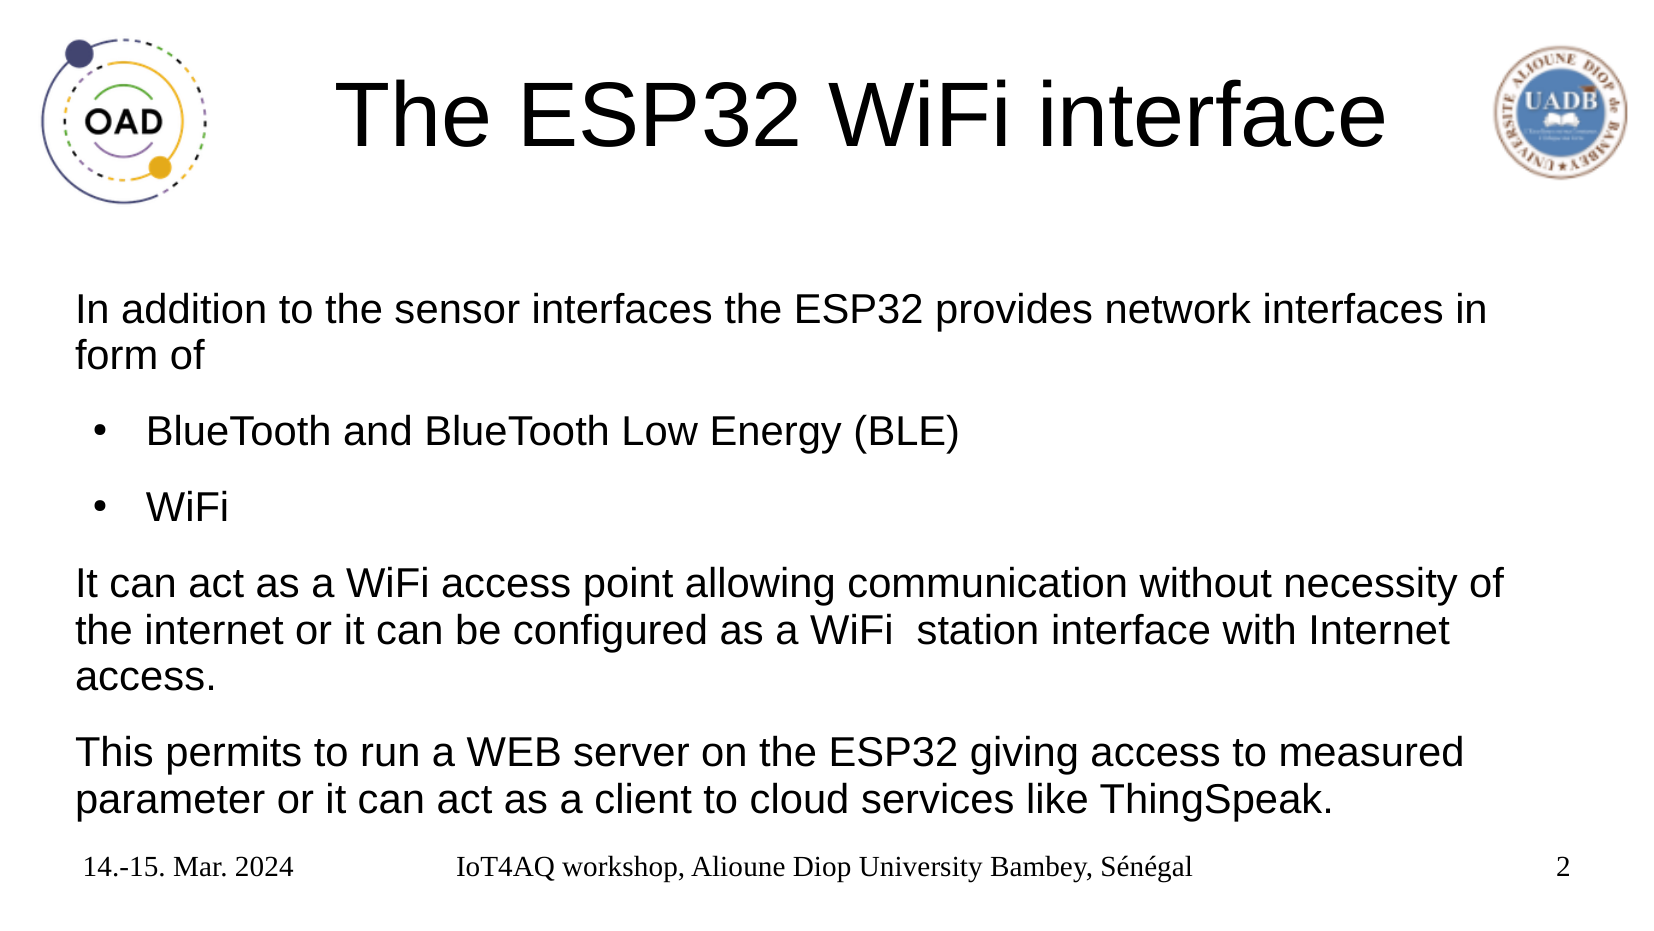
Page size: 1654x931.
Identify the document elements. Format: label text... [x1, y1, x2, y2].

picture [1482, 37, 1641, 188]
list In addition to the sensor interfaces the ESP32 provides network interfaces in form of BlueTooth and BlueTooth Low Energy (BLE) WiFi It can act as a WiFi access point allowing communication without necessity of the internet or it can be configured as a WiFi station interface with Internet access. This permits to run a WEB server on the ESP32 giving access to measured parameter or it can act as a client to cloud services like ThingSpeak. [75, 285, 1564, 826]
picture [0, 24, 242, 225]
title The ESP32 WiFi interface [278, 37, 1446, 193]
